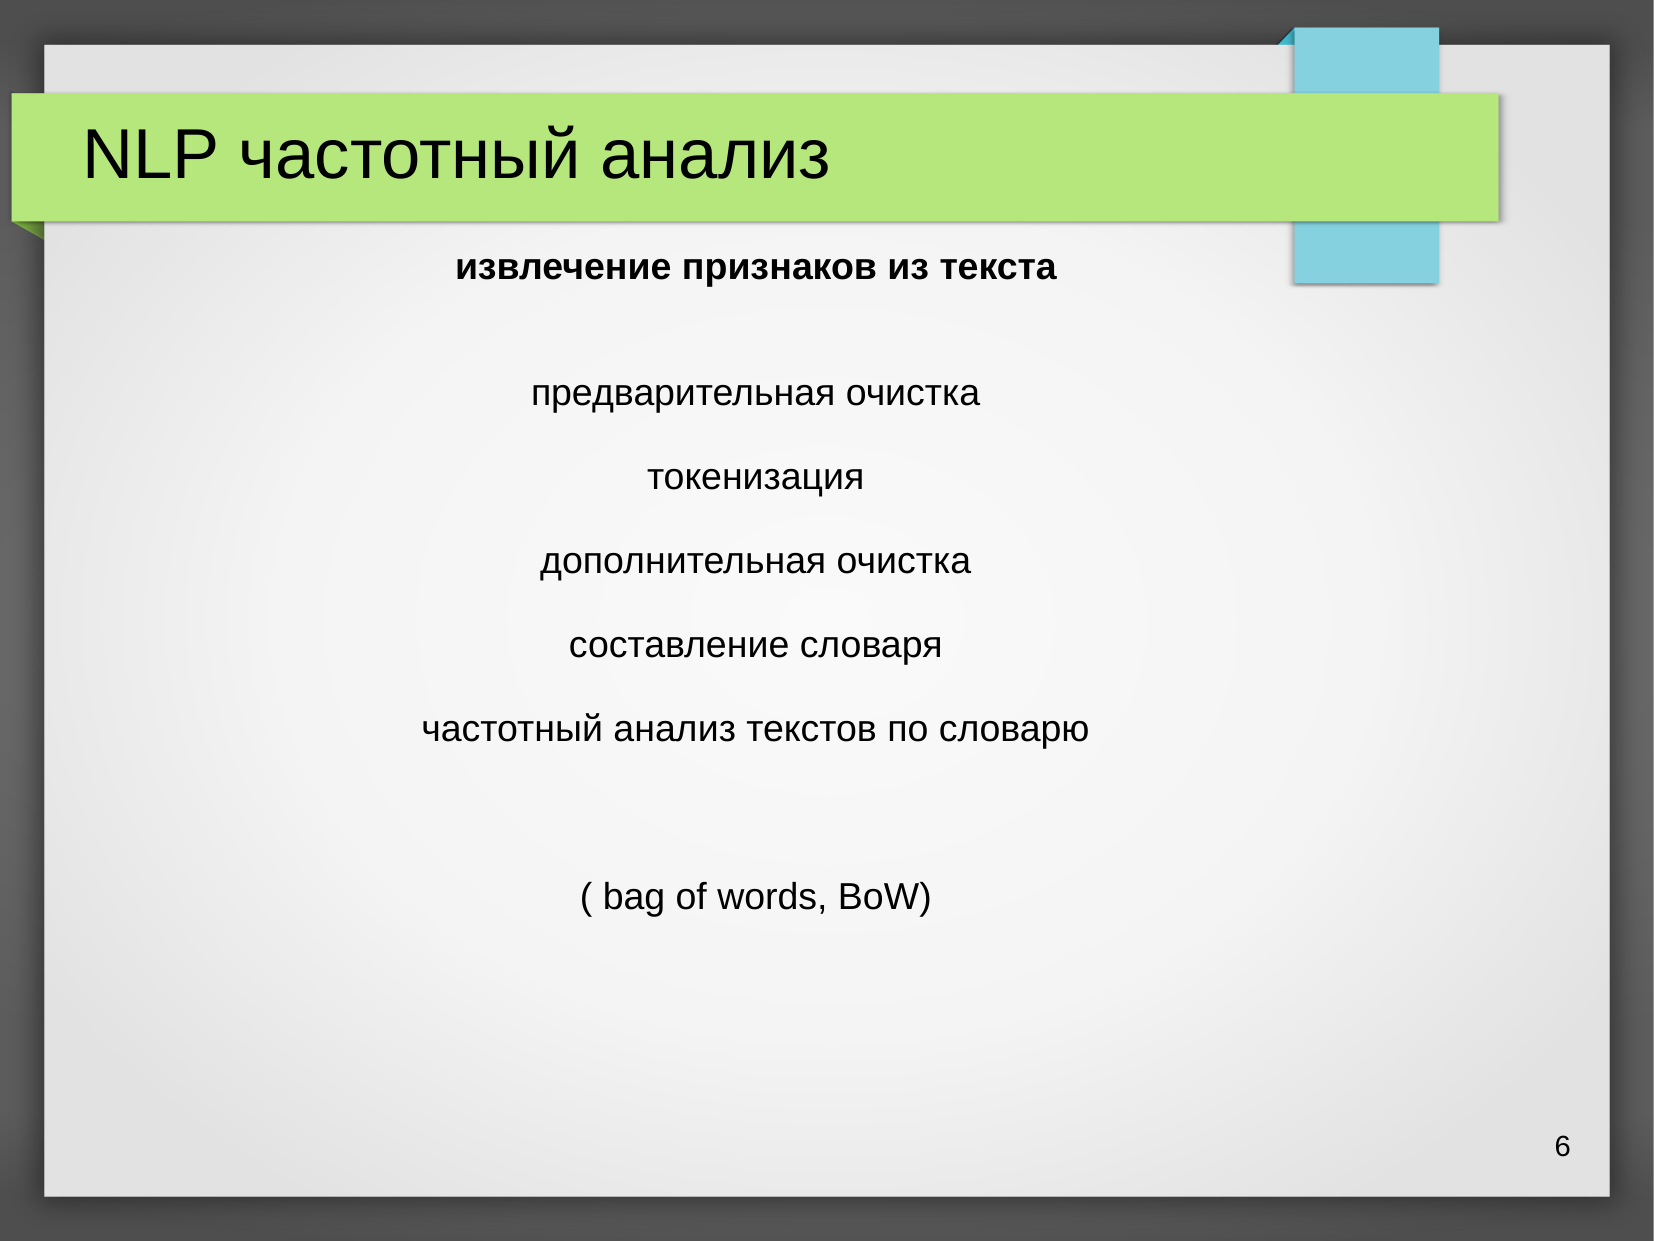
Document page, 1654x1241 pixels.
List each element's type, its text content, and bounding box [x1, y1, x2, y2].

title NLP частотный анализ [82, 113, 1406, 194]
text_box извлечение признаков из текста предварительная очистка токенизация дополнительная очистка составление словаря частотный анализ текстов по словарю ( bag of words, BoW) [188, 245, 1323, 960]
picture [0, 0, 1654, 1241]
